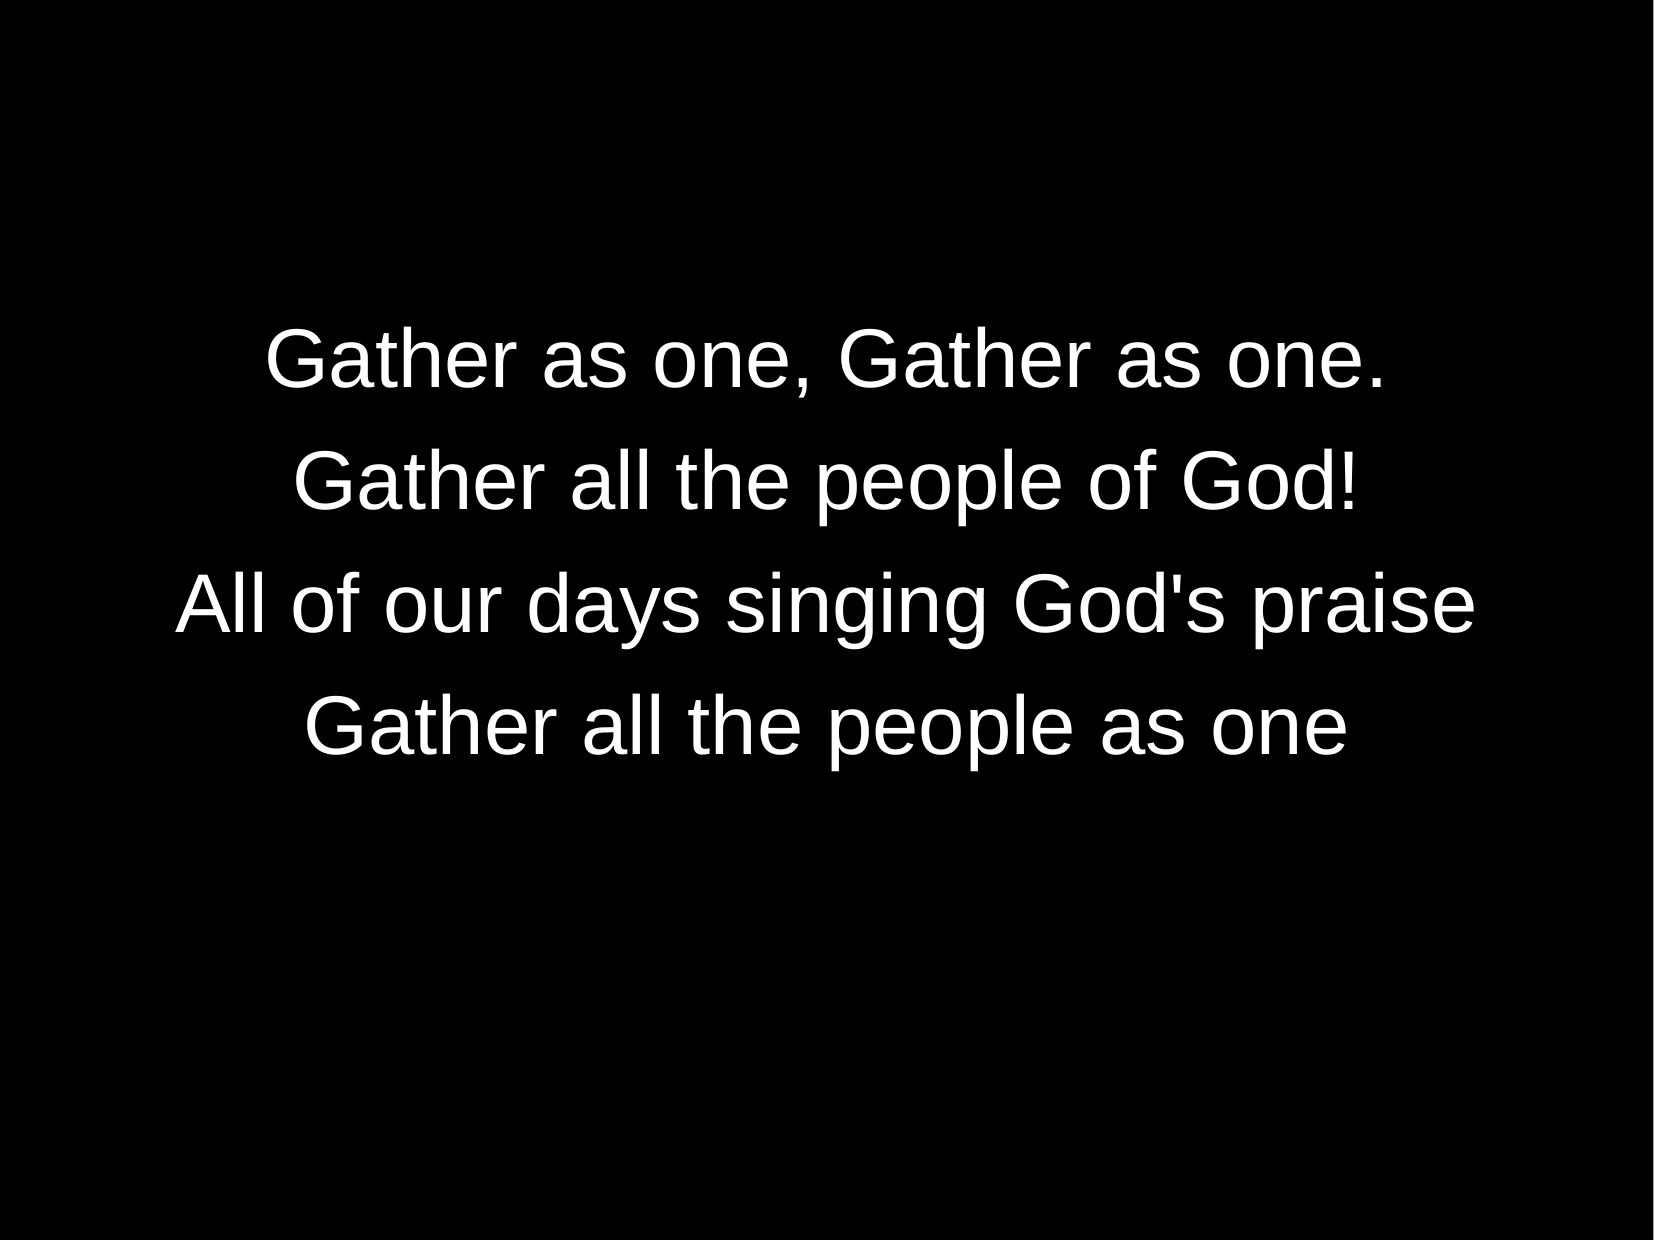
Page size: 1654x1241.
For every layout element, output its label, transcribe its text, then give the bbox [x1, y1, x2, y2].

list Gather as one, Gather as one. Gather all the people of God! All of our days singing God's praise Gather all the people as one [0, 307, 1654, 1027]
